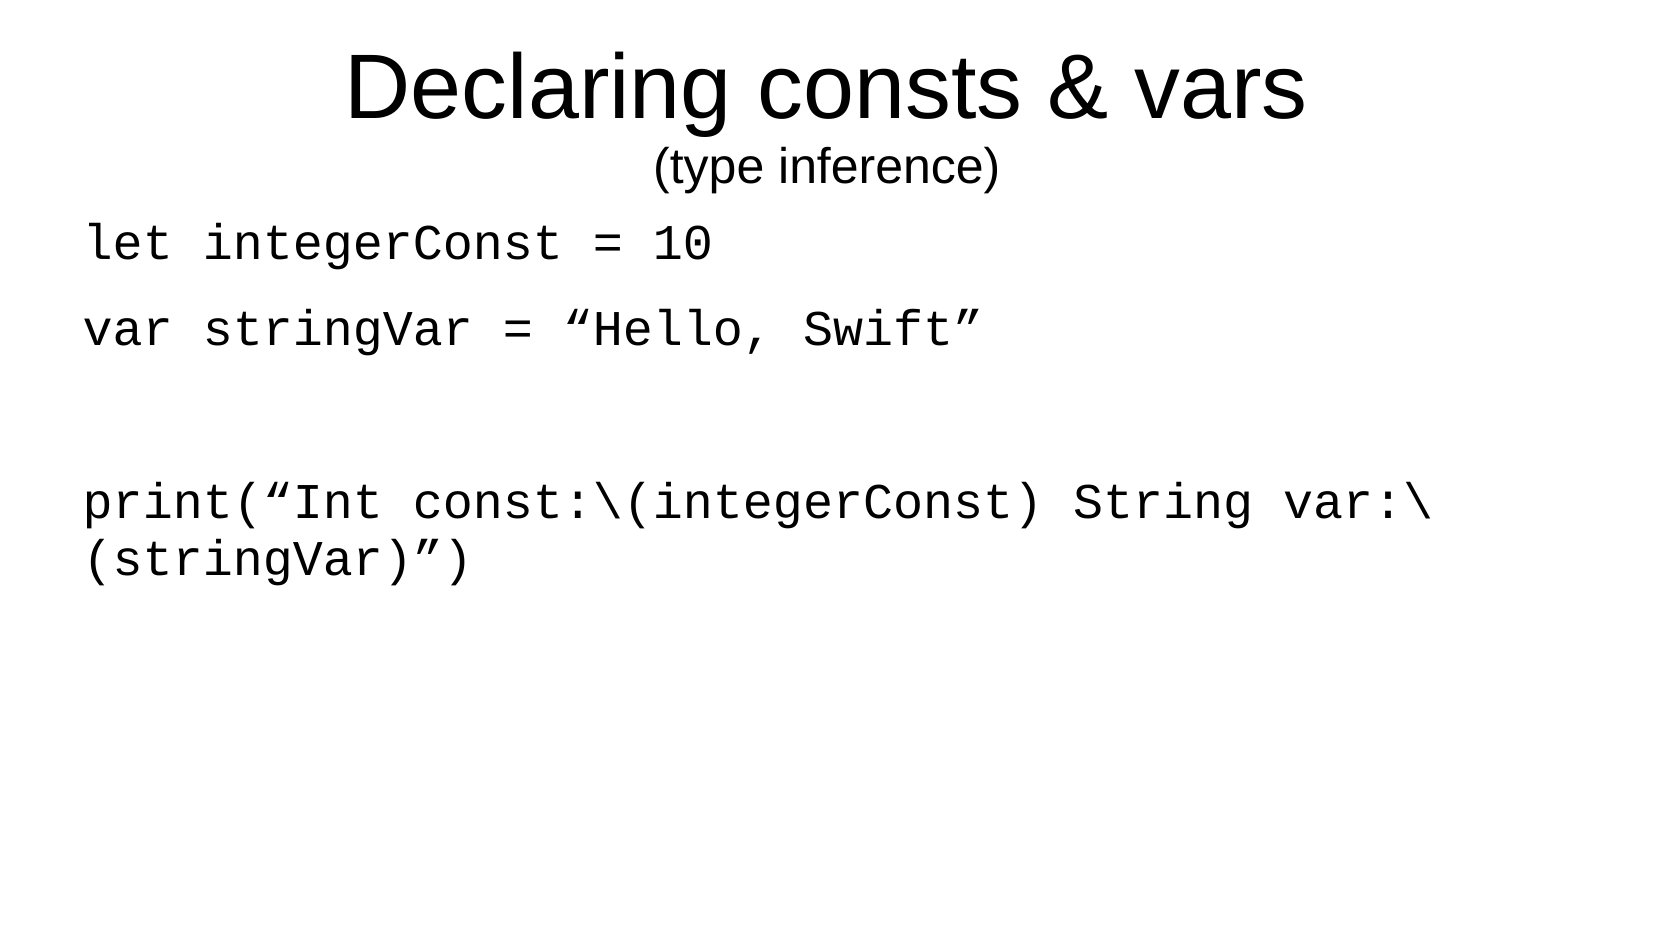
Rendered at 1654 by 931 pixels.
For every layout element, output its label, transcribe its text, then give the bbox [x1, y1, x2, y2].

list let integerConst = 10 var stringVar = “Hello, Swift” print(“Int const:\(integerConst) String var:\(stringVar)”) [82, 217, 1571, 758]
title Declaring consts & vars (type inference) [82, 35, 1571, 194]
